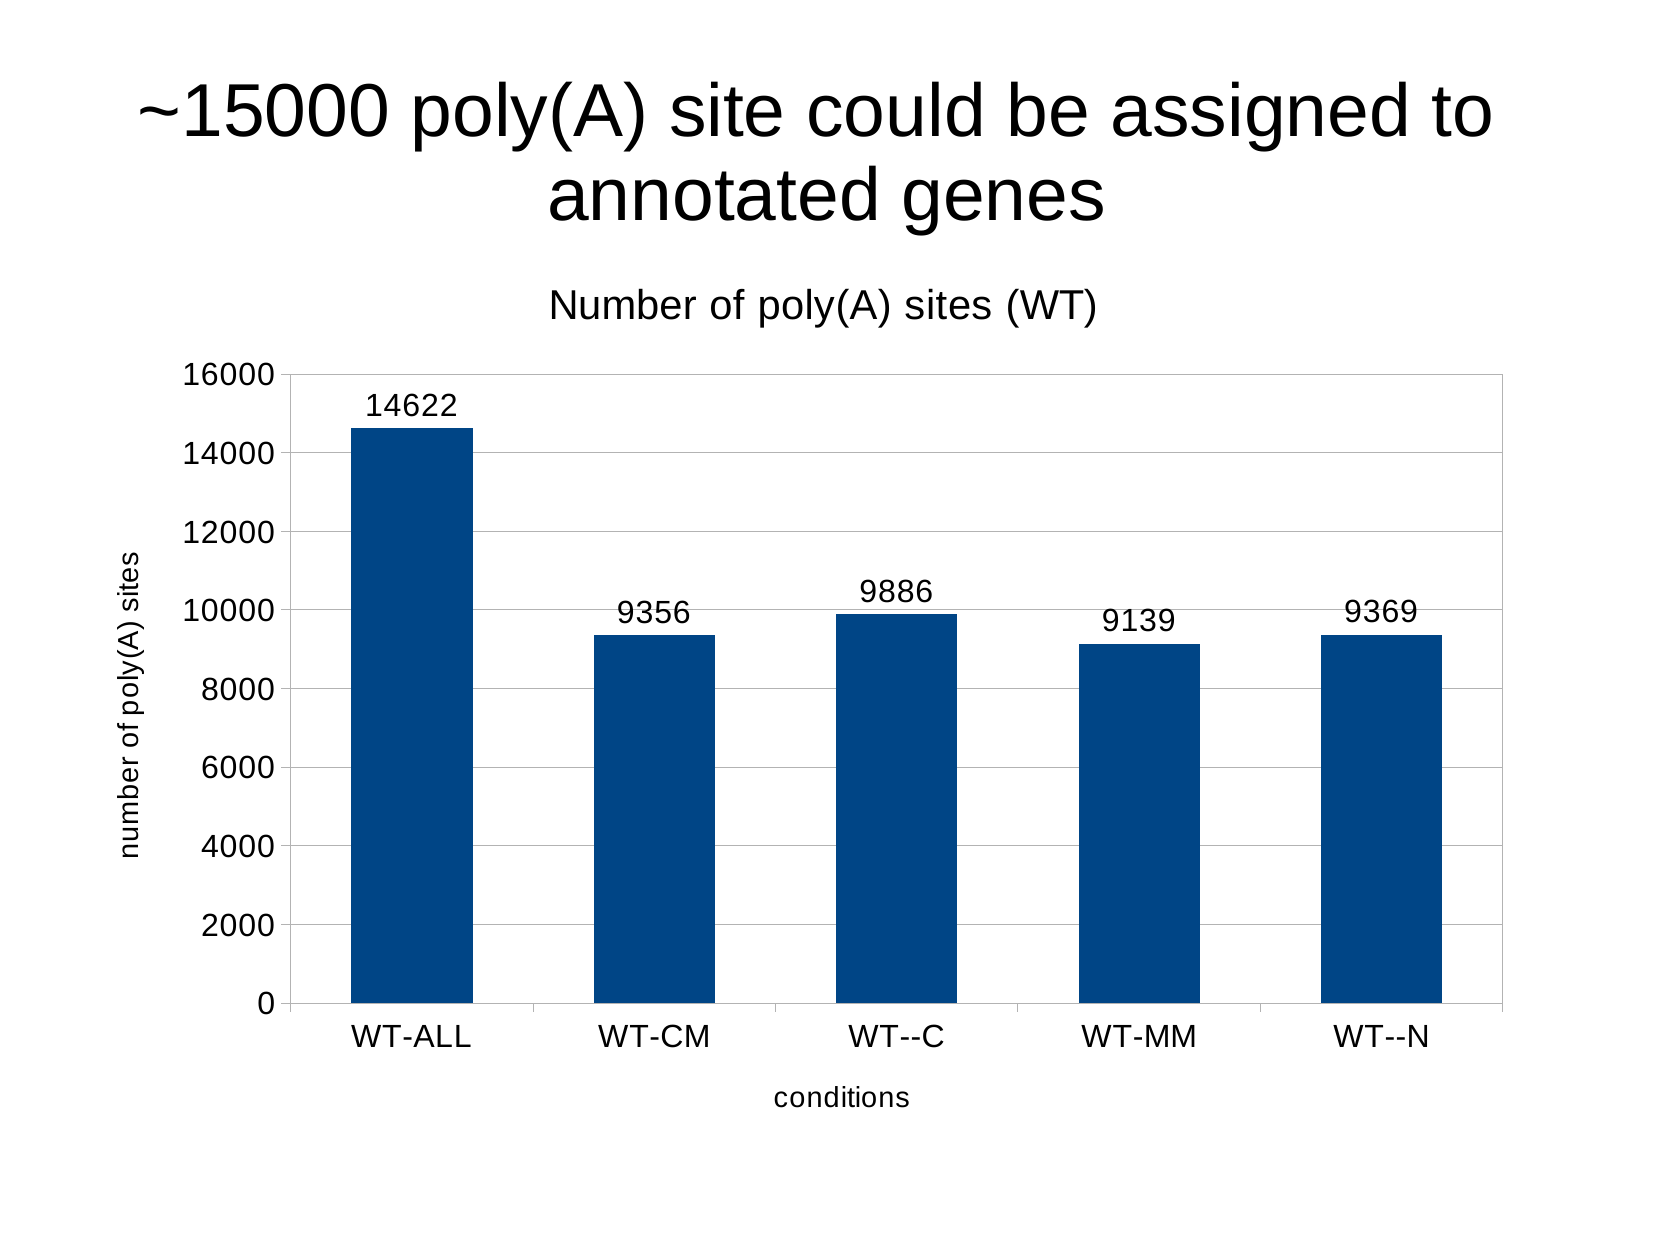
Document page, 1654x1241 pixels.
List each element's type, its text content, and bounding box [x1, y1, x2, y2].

chart [76, 240, 1533, 1148]
title ~15000 poly(A) site could be assigned to annotated genes [82, 49, 1571, 257]
